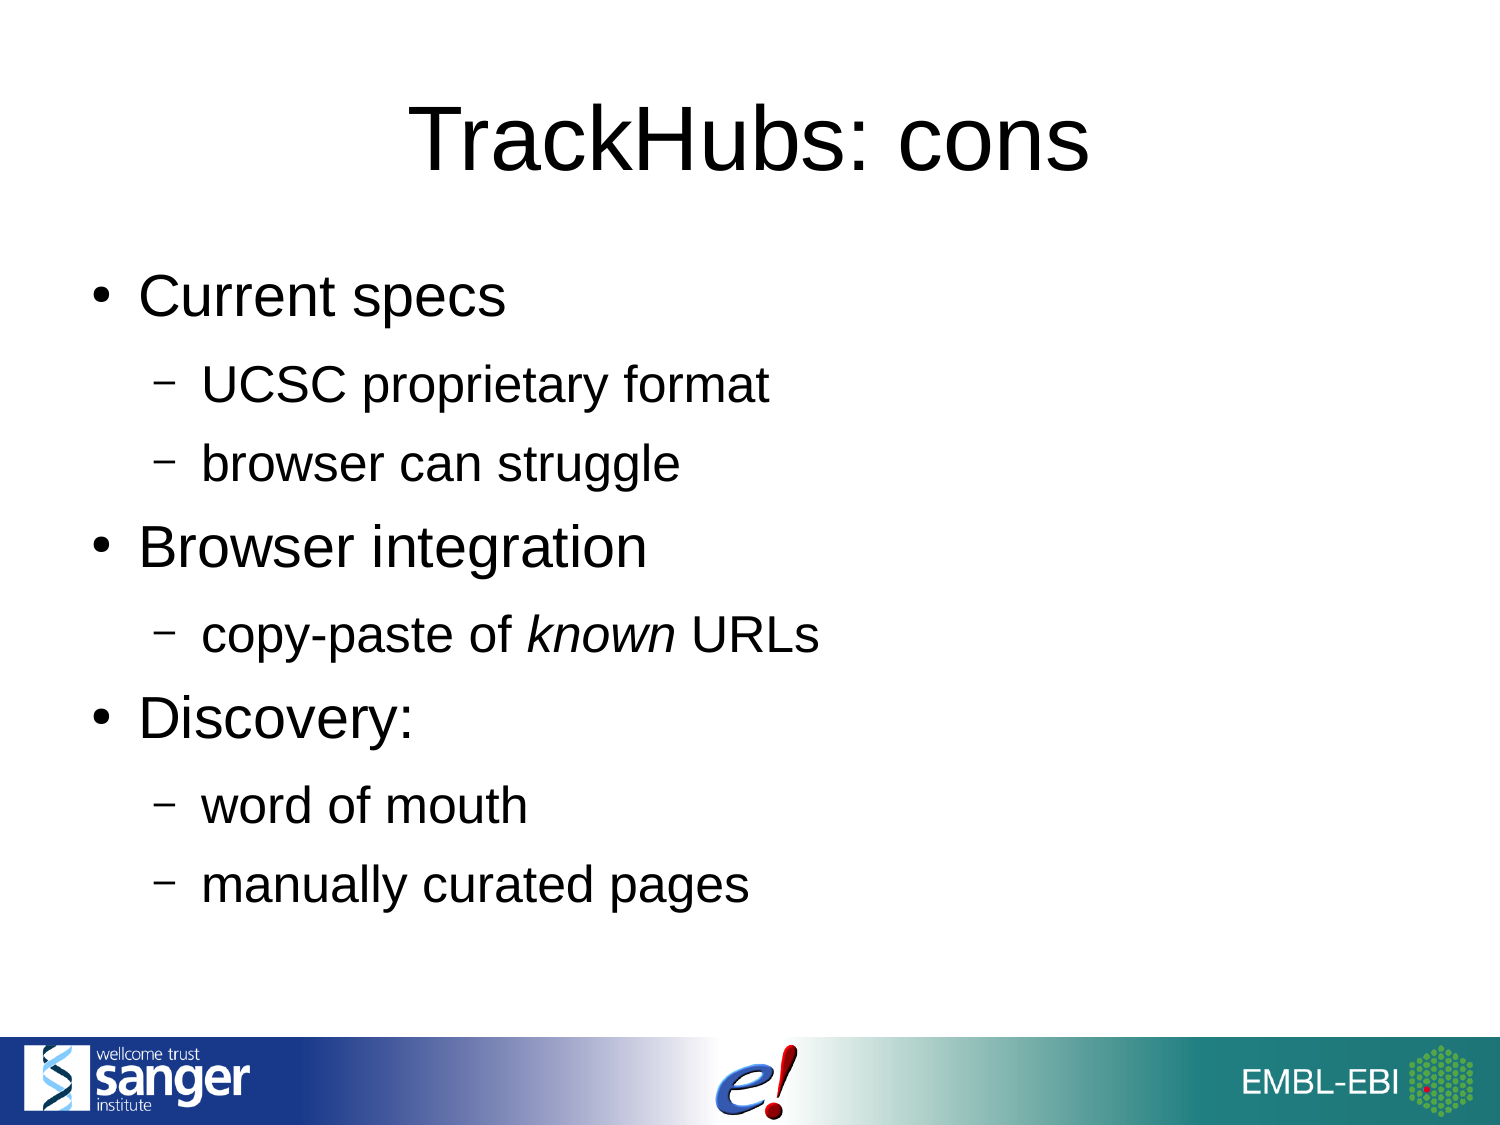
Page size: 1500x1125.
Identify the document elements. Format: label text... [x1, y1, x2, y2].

list Current specs UCSC proprietary format browser can struggle Browser integration copy-paste of known URLs Discovery: word of mouth manually curated pages [75, 263, 1395, 916]
title TrackHubs: cons [75, 44, 1425, 233]
picture [0, 1037, 1500, 1125]
